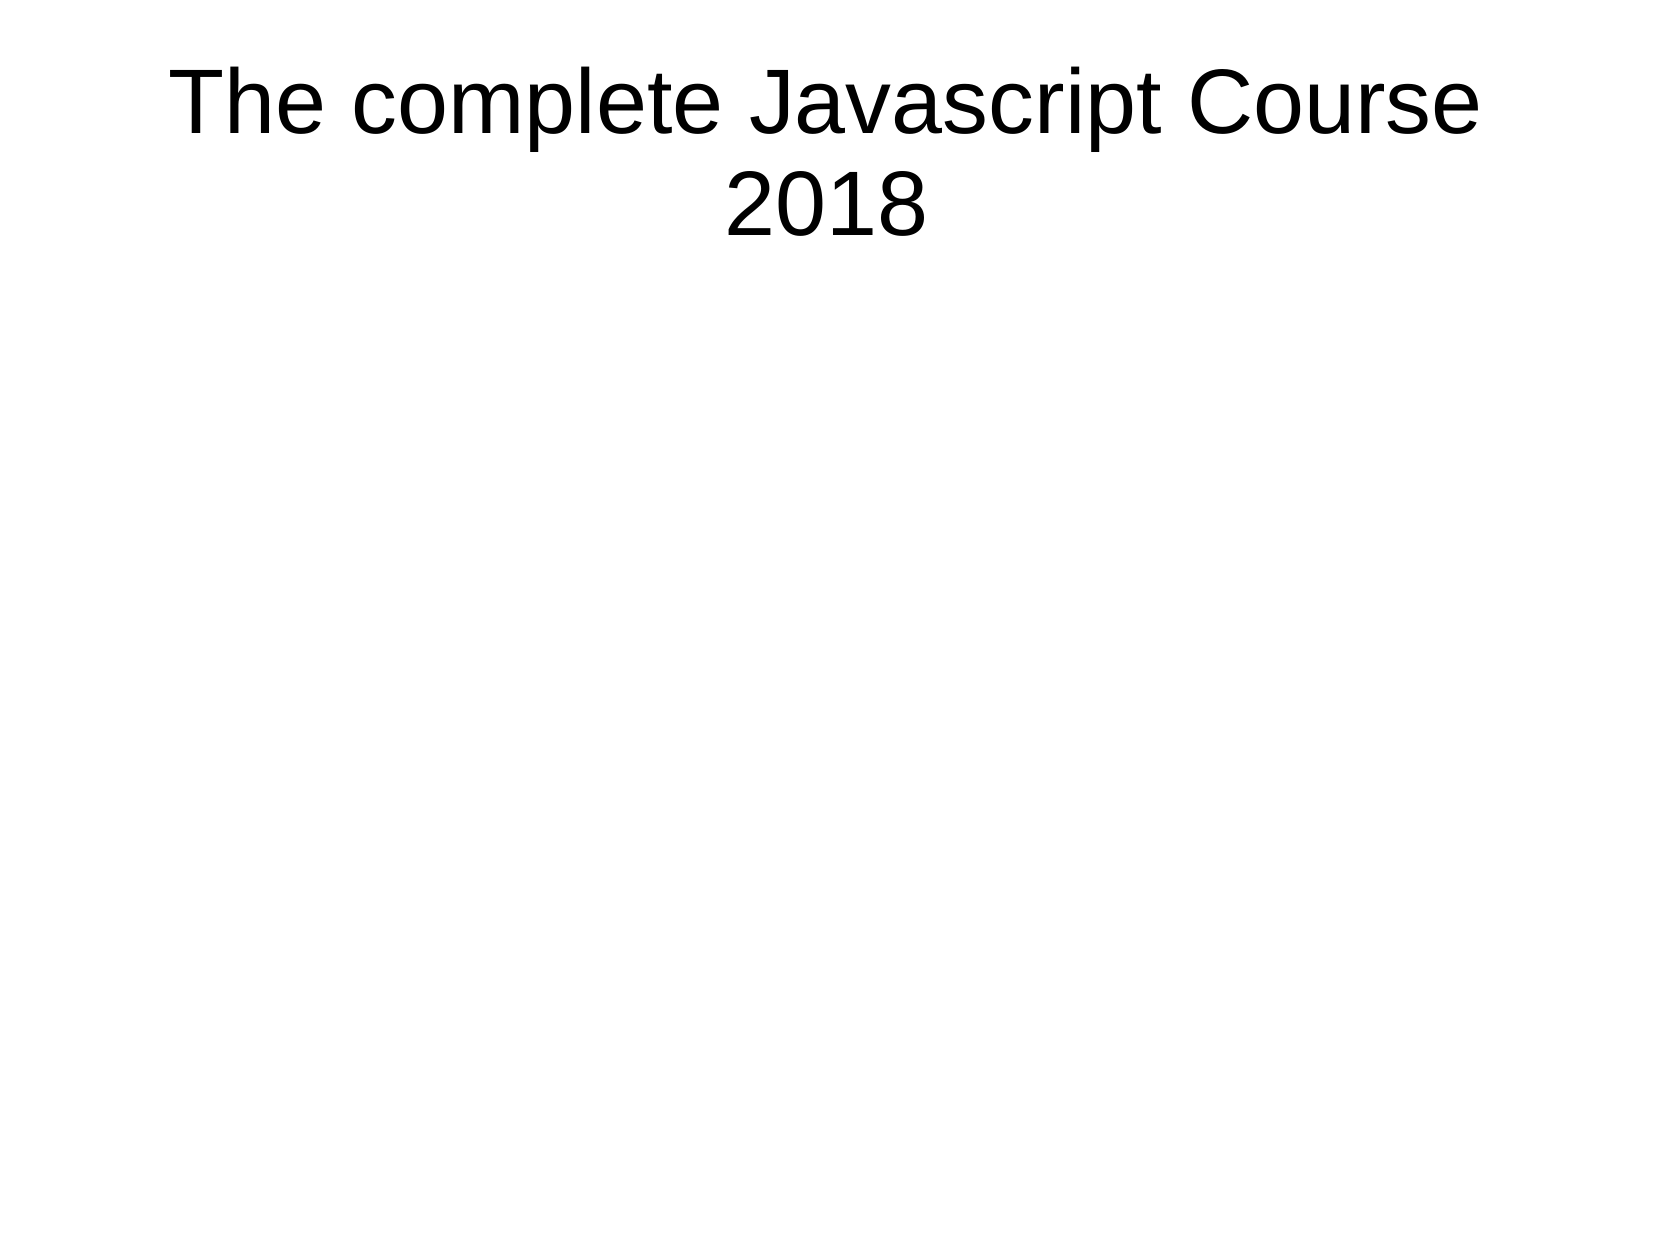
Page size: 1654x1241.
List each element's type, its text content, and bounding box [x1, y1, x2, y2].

title The complete Javascript Course 2018 [82, 49, 1571, 257]
